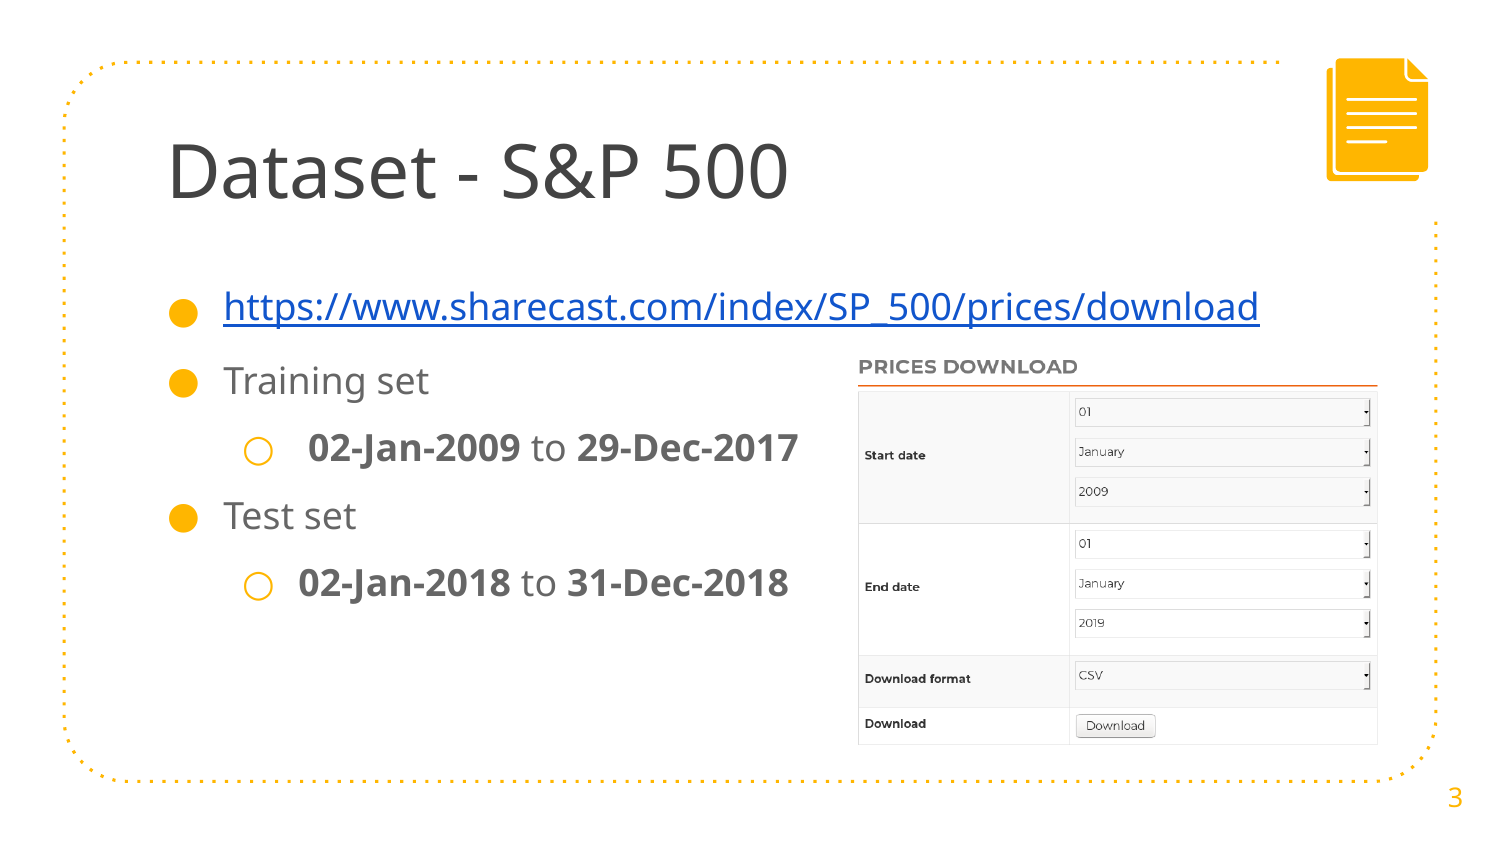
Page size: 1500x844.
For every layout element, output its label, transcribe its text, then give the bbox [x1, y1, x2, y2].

text_box [1335, 58, 1429, 172]
text_box [1326, 67, 1419, 182]
title Dataset - S&P 500 [151, 108, 1278, 218]
slide_number 1 [1411, 753, 1500, 844]
picture [852, 350, 1383, 747]
text_box [1407, 58, 1429, 80]
list https://www.sharecast.com/index/SP_500/prices/download Training set 02-Jan-2009 to 29-Dec-2017 Test set 02-Jan-2018 to 31-Dec-2018 [133, 242, 1391, 753]
